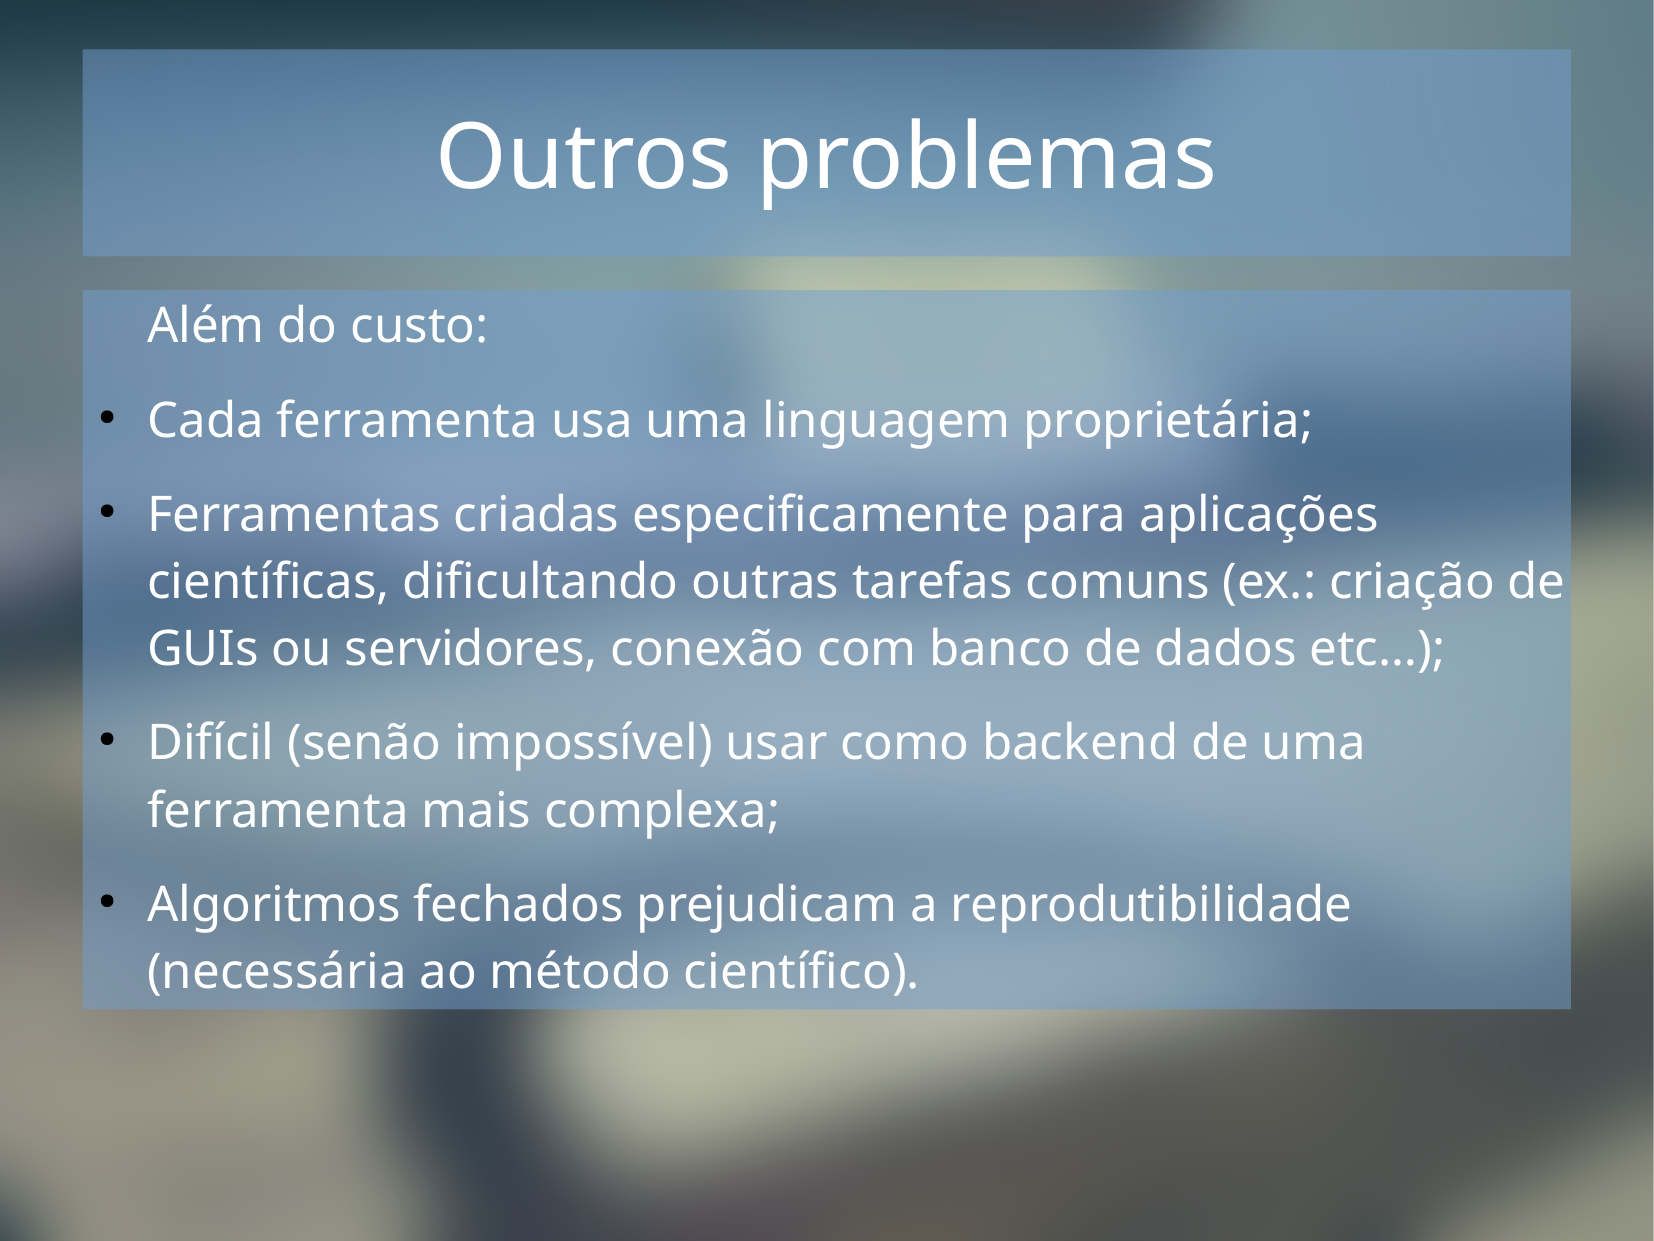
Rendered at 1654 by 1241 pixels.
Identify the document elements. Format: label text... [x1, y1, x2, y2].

picture [0, 0, 1654, 1241]
list Além do custo: Cada ferramenta usa uma linguagem proprietária; Ferramentas criadas especificamente para aplicações científicas, dificultando outras tarefas comuns (ex.: criação de GUIs ou servidores, conexão com banco de dados etc…); Difícil (senão impossível) usar como backend de uma ferramenta mais complexa; Algoritmos fechados prejudicam a reprodutibilidade (necessária ao método científico). [82, 290, 1571, 1010]
title Outros problemas [82, 49, 1571, 257]
